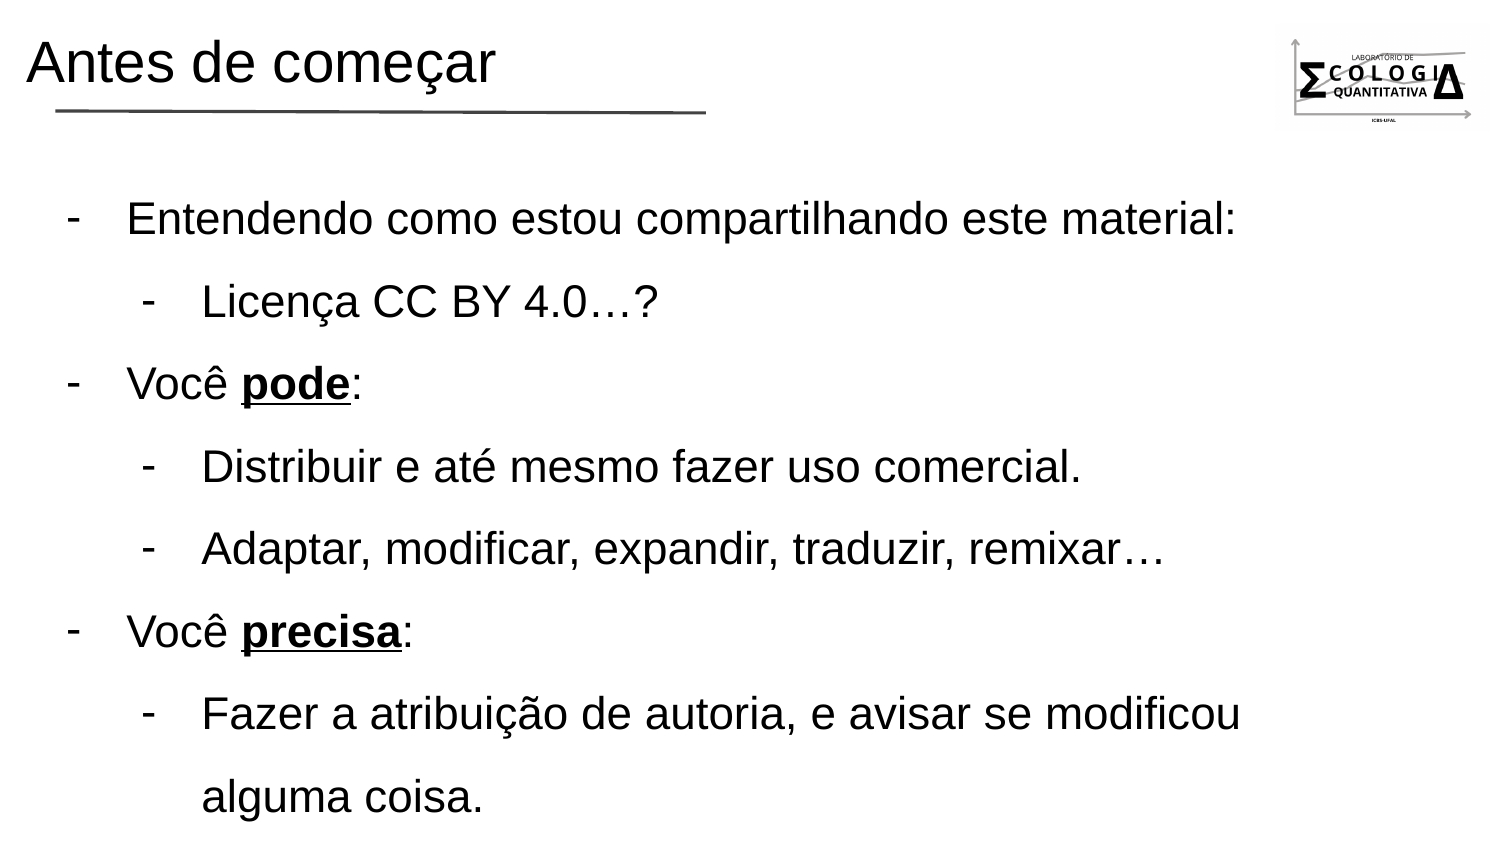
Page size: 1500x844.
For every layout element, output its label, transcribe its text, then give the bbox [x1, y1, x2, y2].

text_box Entendendo como estou compartilhando este material: Licença CC BY 4.0…? Você pode: Distribuir e até mesmo fazer uso comercial. Adaptar, modificar, expandir, traduzir, remixar… Você precisa: Fazer a atribuição de autoria, e avisar se modificou alguma coisa. [36, 146, 1412, 566]
text_box Antes de começar [11, 9, 1210, 117]
picture [1275, 23, 1490, 131]
